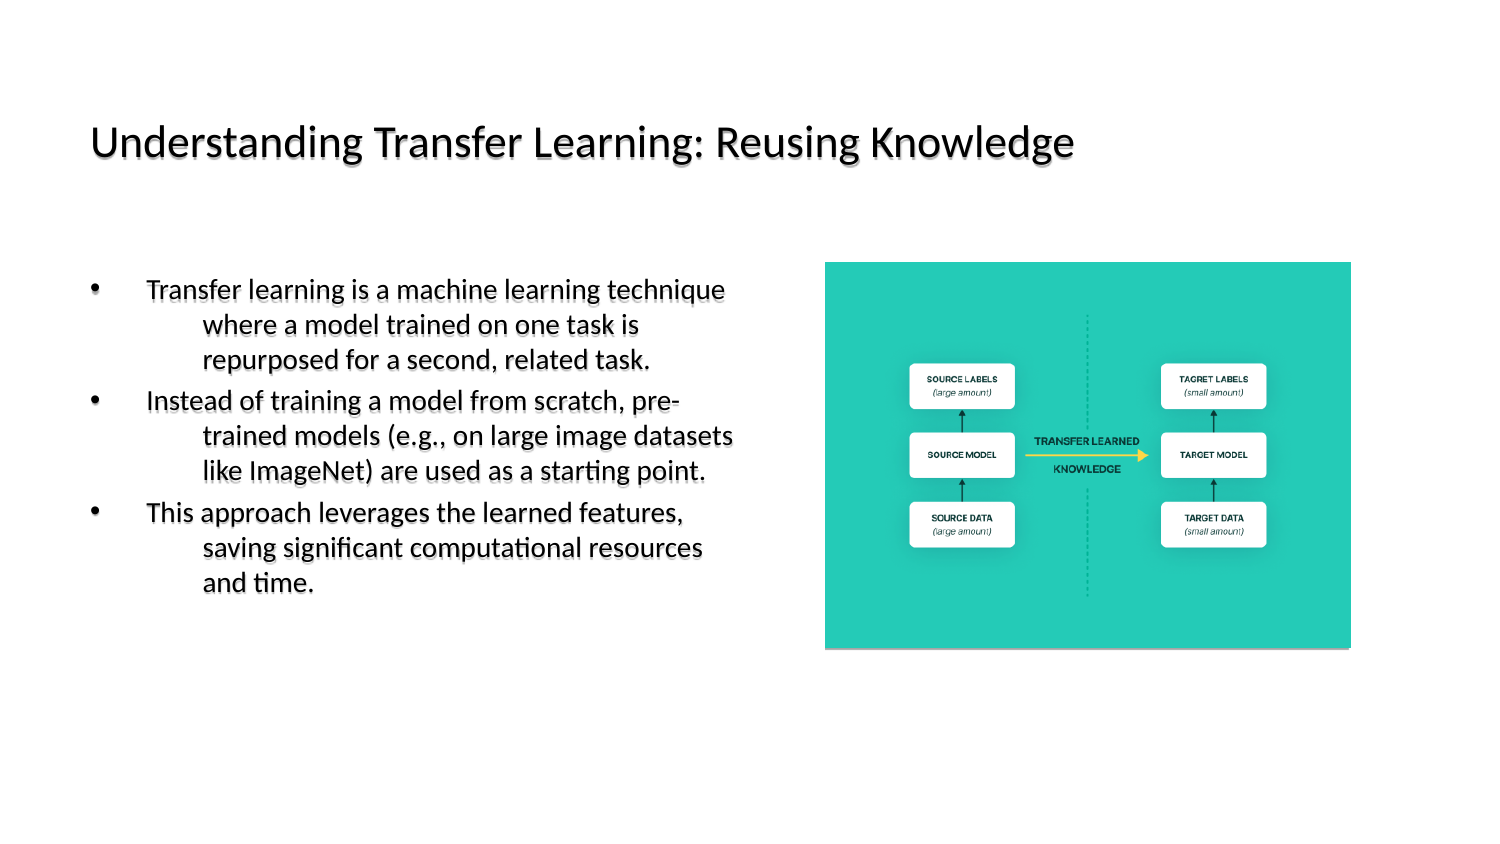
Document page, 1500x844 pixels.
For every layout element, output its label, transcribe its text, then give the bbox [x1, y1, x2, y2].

picture [825, 262, 1351, 648]
list Transfer learning is a machine learning technique where a model trained on one task is repurposed for a second, related task. Instead of training a model from scratch, pre-trained models (e.g., on large image datasets like ImageNet) are used as a starting point. This approach leverages the learned features, saving significant computational resources and time. [75, 262, 751, 844]
title Understanding Transfer Learning: Reusing Knowledge [75, 45, 1426, 233]
